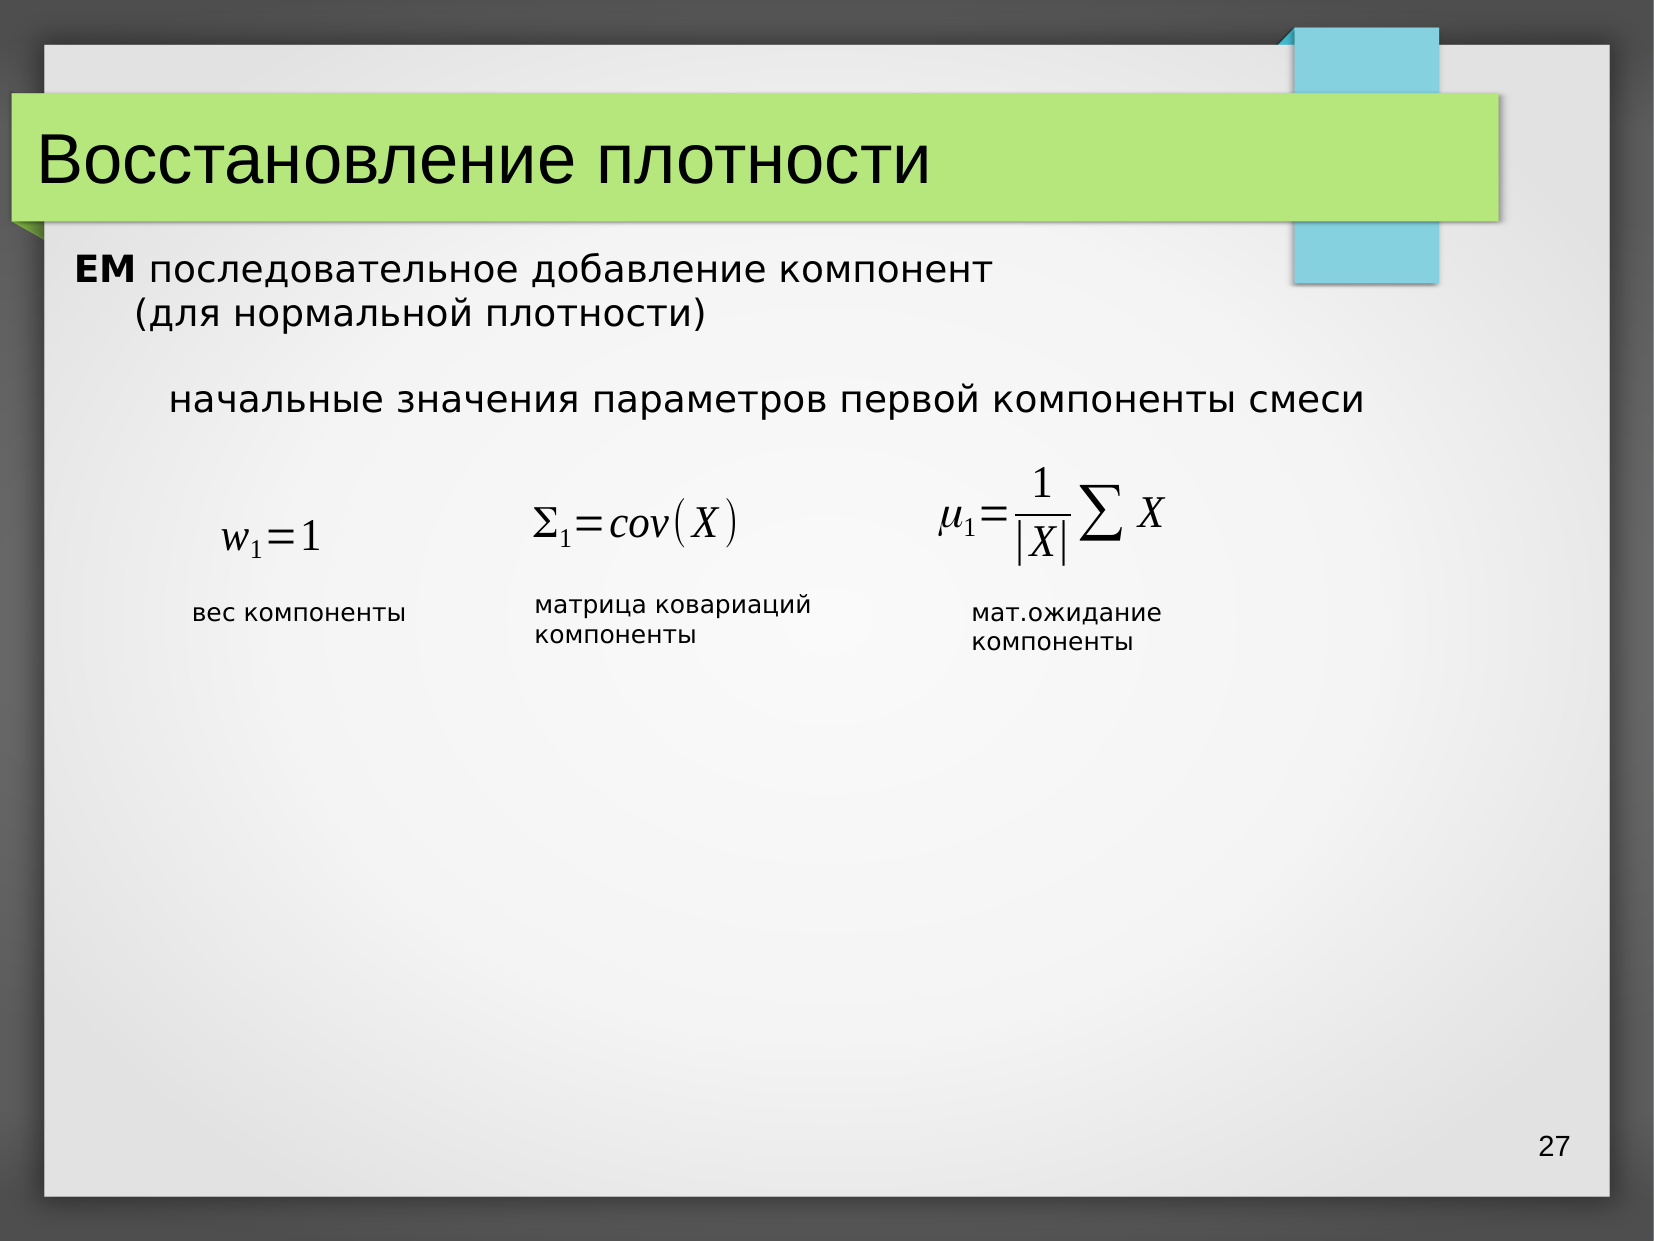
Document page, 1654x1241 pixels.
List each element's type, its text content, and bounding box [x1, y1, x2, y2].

title Восстановление плотности [35, 118, 1489, 200]
chart [212, 519, 328, 568]
picture [0, 0, 1654, 1241]
text_box EM последовательное добавление компонент (для нормальной плотности) [59, 240, 1087, 347]
text_box вес компоненты [177, 590, 438, 646]
chart [525, 496, 745, 556]
text_box начальные значения параметров первой компоненты смеси [153, 370, 1441, 473]
text_box мат.ожидание компоненты [956, 590, 1276, 667]
text_box матрица ковариаций компоненты [519, 583, 839, 660]
chart [931, 473, 1174, 572]
